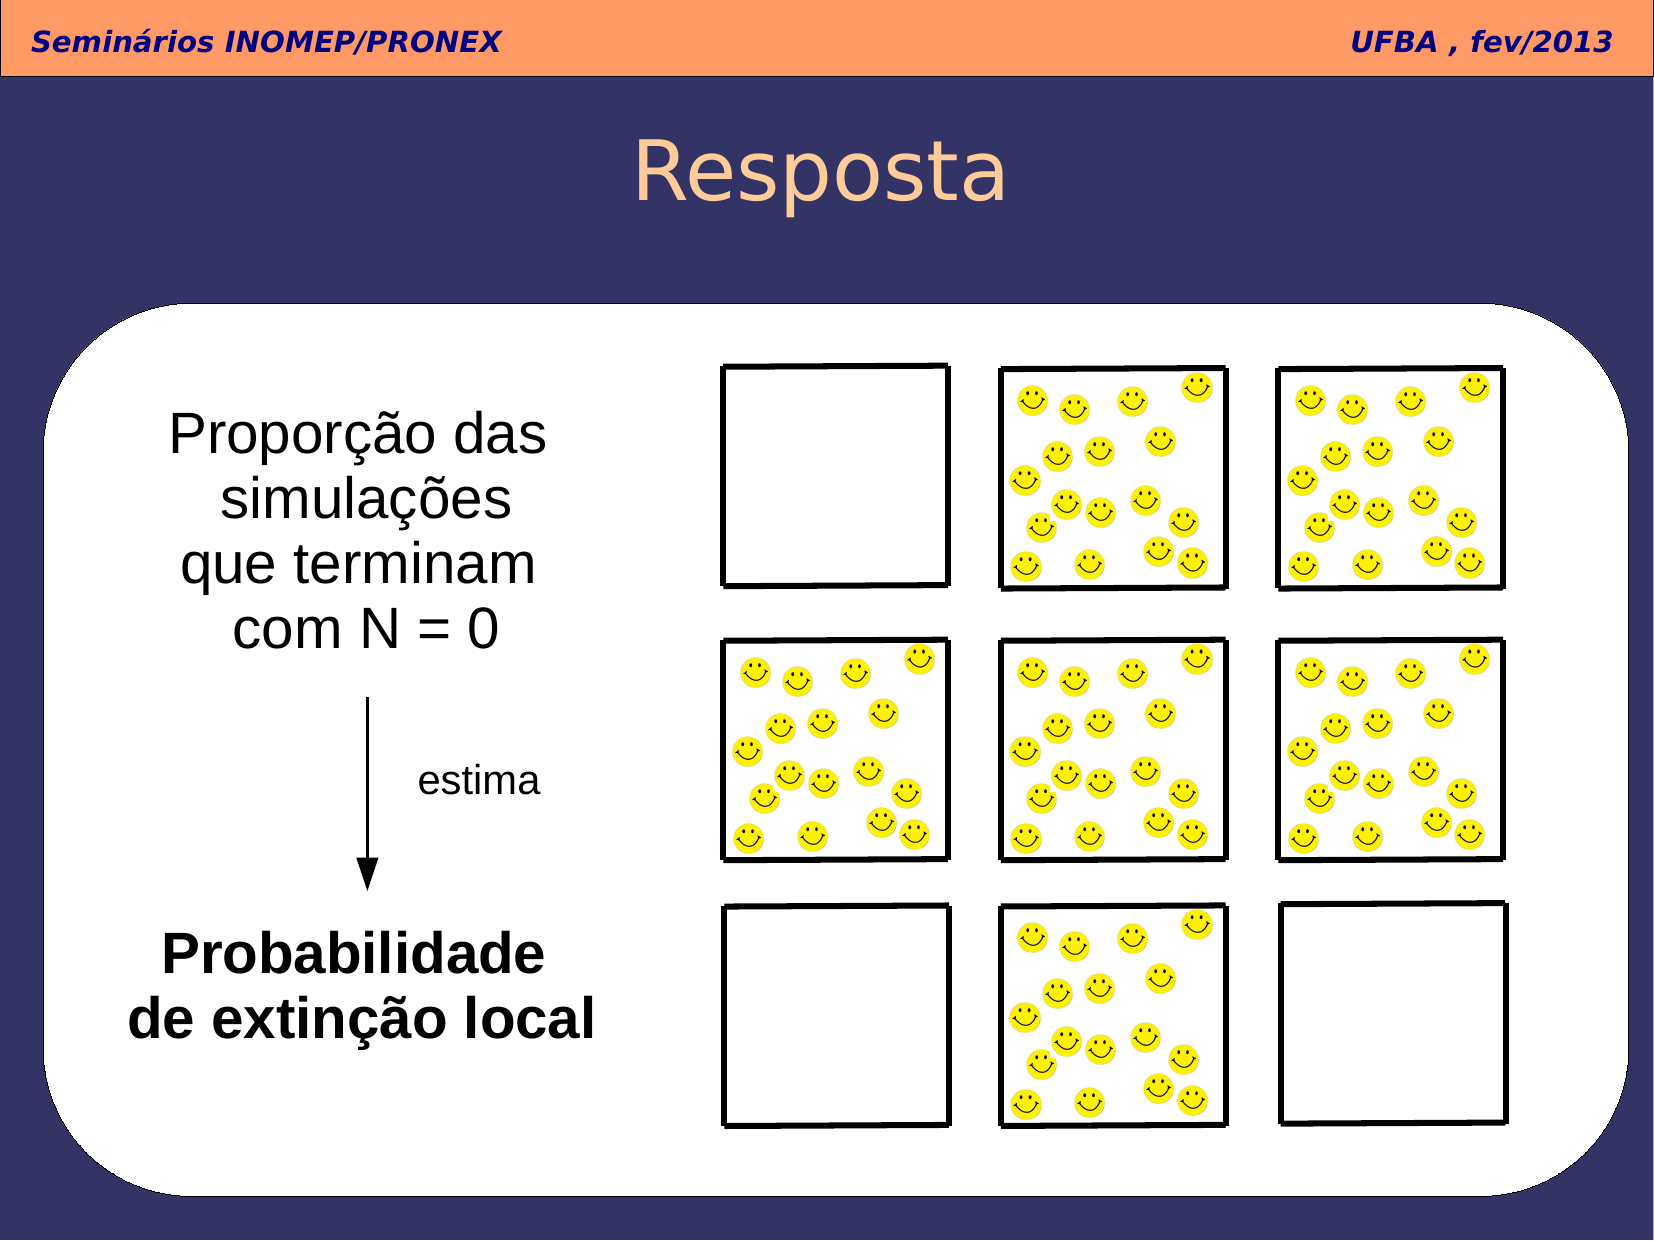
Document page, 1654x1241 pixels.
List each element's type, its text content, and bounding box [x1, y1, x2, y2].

picture [839, 657, 872, 690]
picture [1394, 657, 1427, 690]
text_box estima [402, 749, 556, 811]
picture [1083, 972, 1116, 1005]
picture [1016, 384, 1049, 417]
picture [1176, 546, 1209, 580]
picture [903, 643, 936, 676]
picture [1336, 665, 1369, 698]
picture [1084, 1033, 1117, 1066]
picture [1058, 665, 1091, 698]
picture [1420, 506, 1486, 580]
picture [781, 665, 814, 698]
picture [1286, 440, 1352, 497]
picture [1180, 372, 1214, 404]
picture [1362, 496, 1395, 529]
picture [1176, 1084, 1209, 1117]
picture [1073, 820, 1106, 853]
picture [1361, 707, 1394, 740]
picture [1025, 759, 1083, 815]
picture [1303, 488, 1361, 544]
picture [1407, 484, 1440, 517]
picture [1422, 697, 1455, 730]
picture [1142, 1043, 1200, 1105]
picture [1129, 755, 1162, 788]
picture [1073, 1086, 1106, 1119]
title Resposta [38, 97, 1604, 245]
picture [1073, 548, 1106, 582]
picture [1362, 767, 1395, 800]
picture [1180, 643, 1214, 676]
picture [796, 820, 829, 853]
picture [1351, 548, 1384, 582]
picture [1016, 656, 1049, 689]
picture [1176, 818, 1209, 851]
picture [1083, 707, 1116, 740]
picture [1286, 712, 1352, 769]
picture [1294, 656, 1327, 689]
picture [1144, 697, 1177, 730]
picture [1084, 496, 1117, 529]
picture [1394, 385, 1427, 418]
picture [732, 822, 765, 855]
picture [1009, 822, 1043, 855]
picture [1422, 425, 1455, 458]
picture [1016, 921, 1049, 955]
picture [1009, 550, 1043, 584]
picture [1144, 425, 1177, 458]
picture [1058, 930, 1091, 964]
picture [1144, 962, 1177, 995]
picture [1303, 759, 1361, 815]
text_box [43, 303, 1629, 1197]
picture [1420, 777, 1486, 851]
picture [865, 777, 931, 851]
picture [806, 707, 839, 740]
picture [1336, 393, 1369, 426]
picture [739, 656, 772, 689]
picture [1294, 384, 1327, 417]
picture [1142, 506, 1200, 568]
picture [1407, 755, 1440, 788]
picture [1142, 777, 1200, 839]
picture [1116, 922, 1149, 956]
picture [1008, 712, 1074, 769]
picture [1458, 643, 1491, 676]
picture [1009, 1088, 1043, 1121]
picture [1351, 820, 1384, 853]
picture [1084, 767, 1117, 800]
picture [1008, 977, 1074, 1034]
picture [1287, 822, 1320, 855]
picture [807, 767, 840, 800]
picture [1116, 385, 1149, 418]
picture [1083, 435, 1116, 468]
picture [748, 759, 806, 815]
picture [1458, 372, 1491, 404]
picture [1287, 550, 1320, 584]
text_box Probabilidade de extinção local [112, 914, 613, 1060]
picture [1129, 484, 1162, 517]
picture [1180, 909, 1214, 941]
picture [1025, 488, 1083, 544]
picture [1025, 1025, 1083, 1081]
picture [1058, 393, 1091, 426]
picture [1008, 440, 1074, 497]
picture [867, 697, 900, 730]
picture [1129, 1021, 1162, 1054]
picture [852, 755, 885, 788]
picture [731, 712, 797, 769]
text_box Proporção das simulações que terminam com N = 0 [153, 393, 580, 676]
picture [1116, 657, 1149, 690]
picture [1361, 435, 1394, 468]
